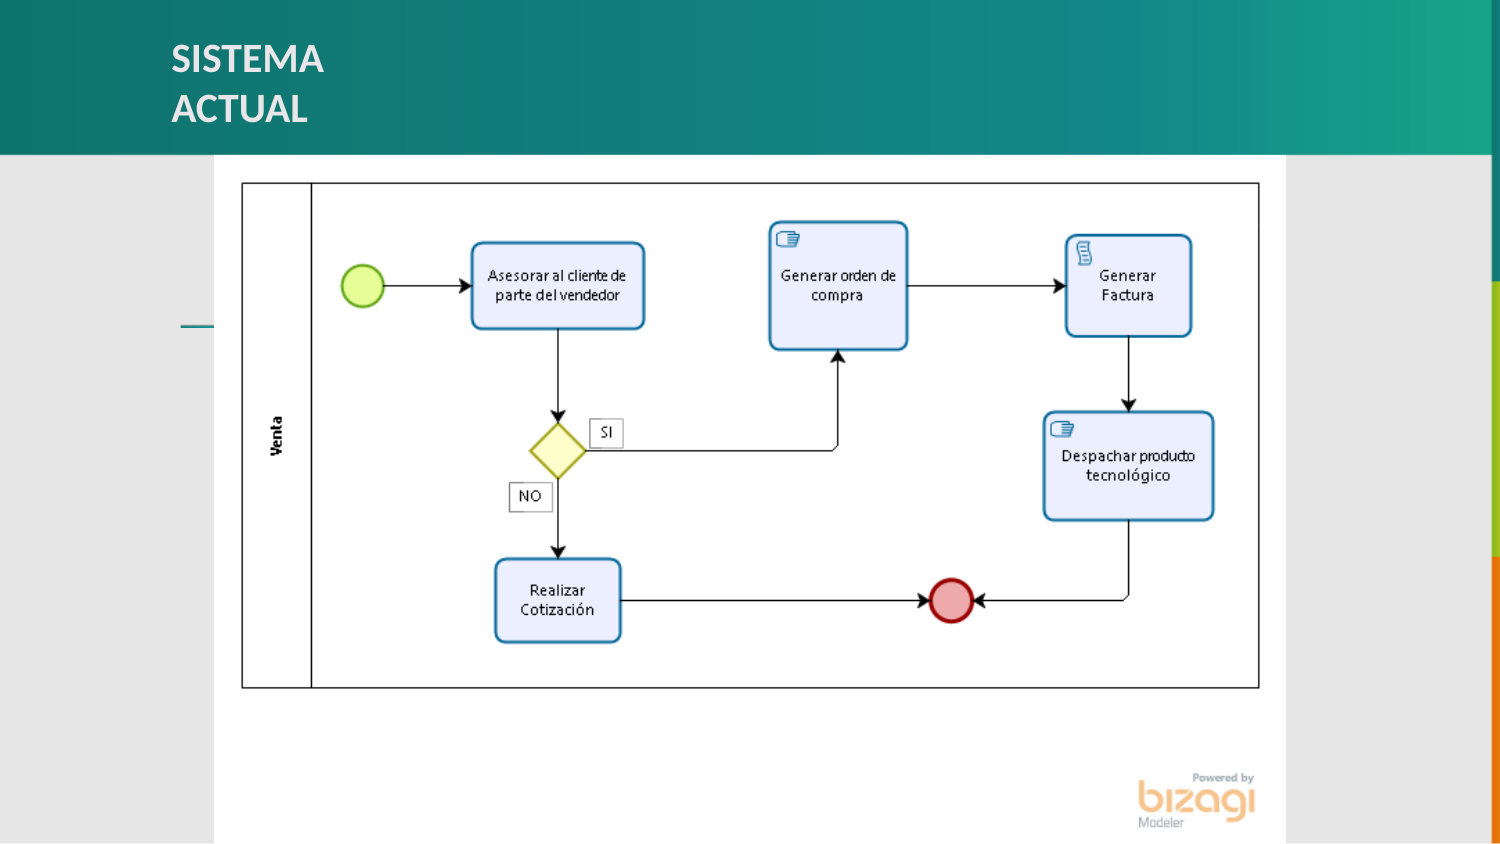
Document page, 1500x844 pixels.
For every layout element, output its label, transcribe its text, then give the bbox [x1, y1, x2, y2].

text_box SISTEMA ACTUAL [156, 23, 582, 139]
picture [0, 0, 1500, 844]
